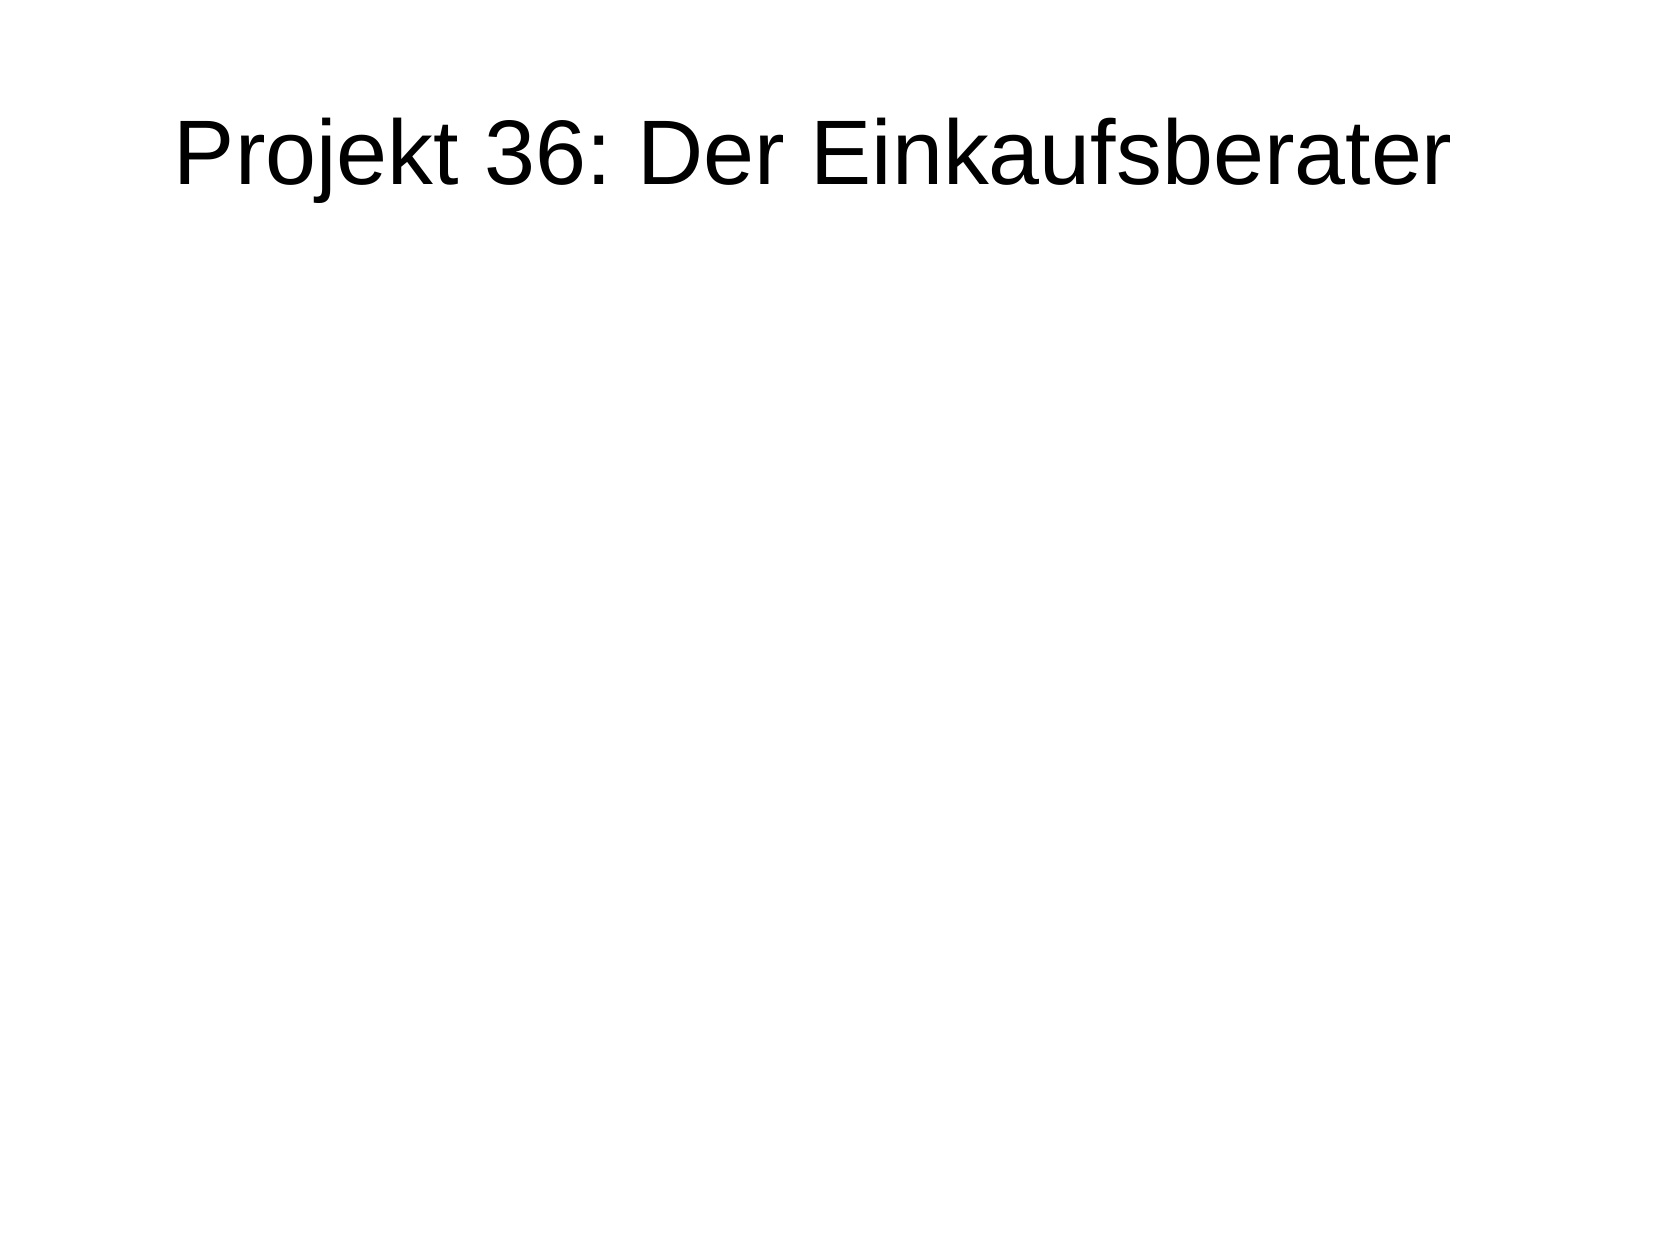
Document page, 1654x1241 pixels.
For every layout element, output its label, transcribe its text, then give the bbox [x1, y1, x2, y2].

title Projekt 36: Der Einkaufsberater [82, 49, 1571, 257]
